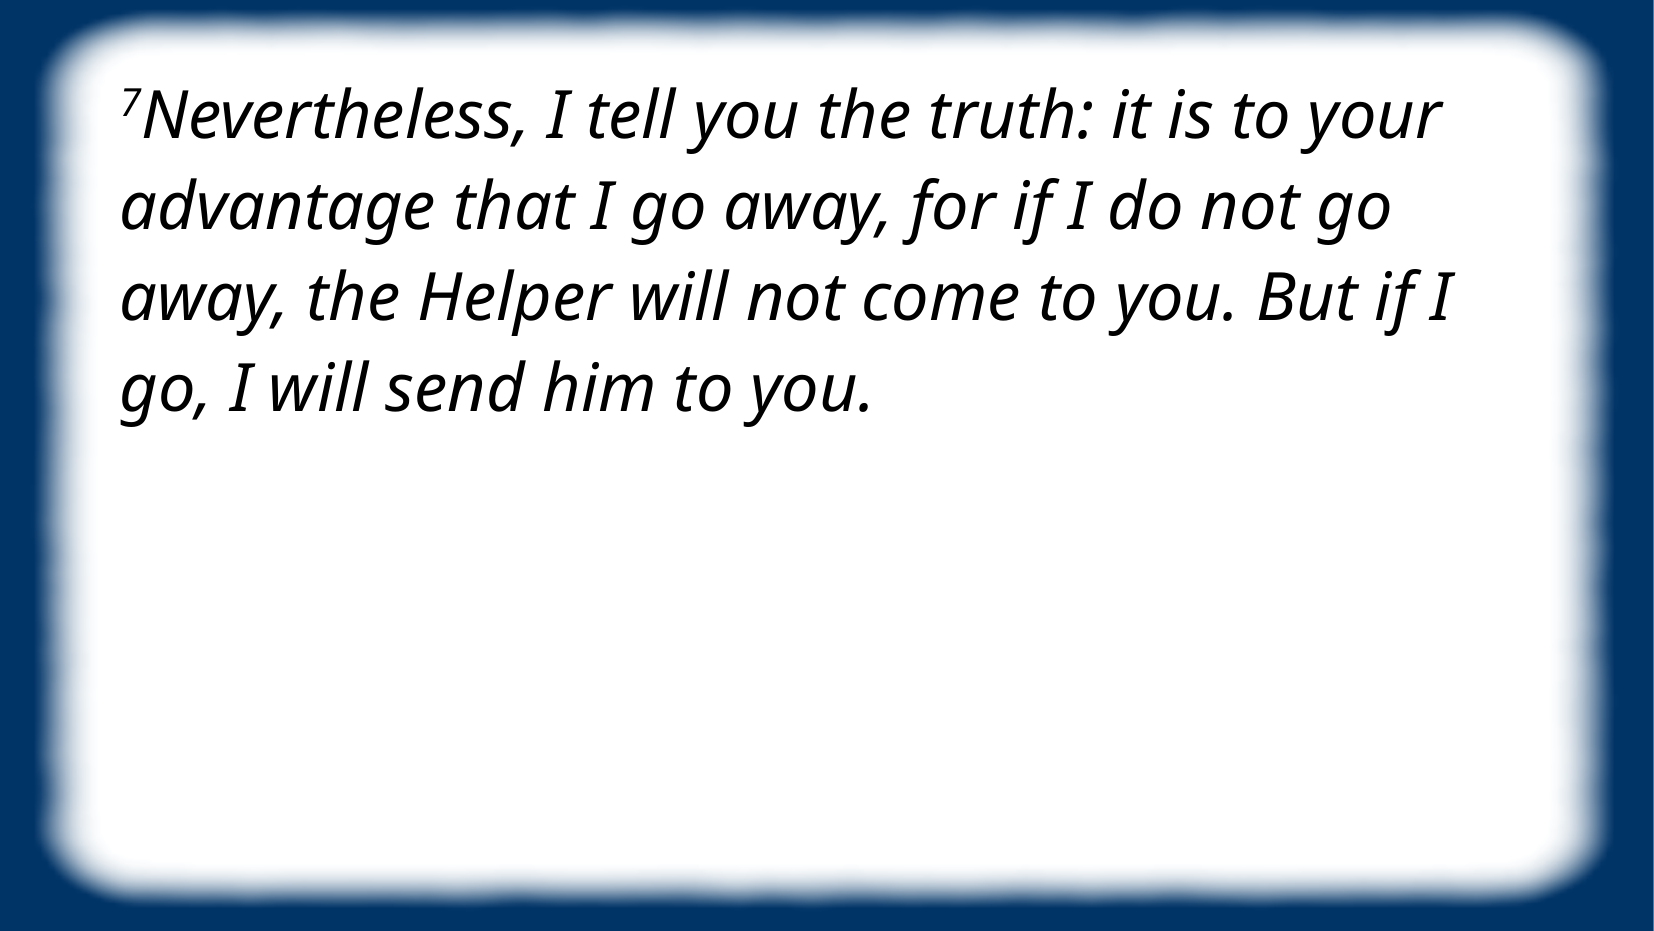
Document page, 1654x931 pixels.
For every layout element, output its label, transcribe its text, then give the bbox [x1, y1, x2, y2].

picture [0, 0, 1654, 931]
text_box 7Nevertheless, I tell you the truth: it is to your advantage that I go away, for if I do not go away, the Helper will not come to you. But if I go, I will send him to you. [105, 60, 1531, 430]
